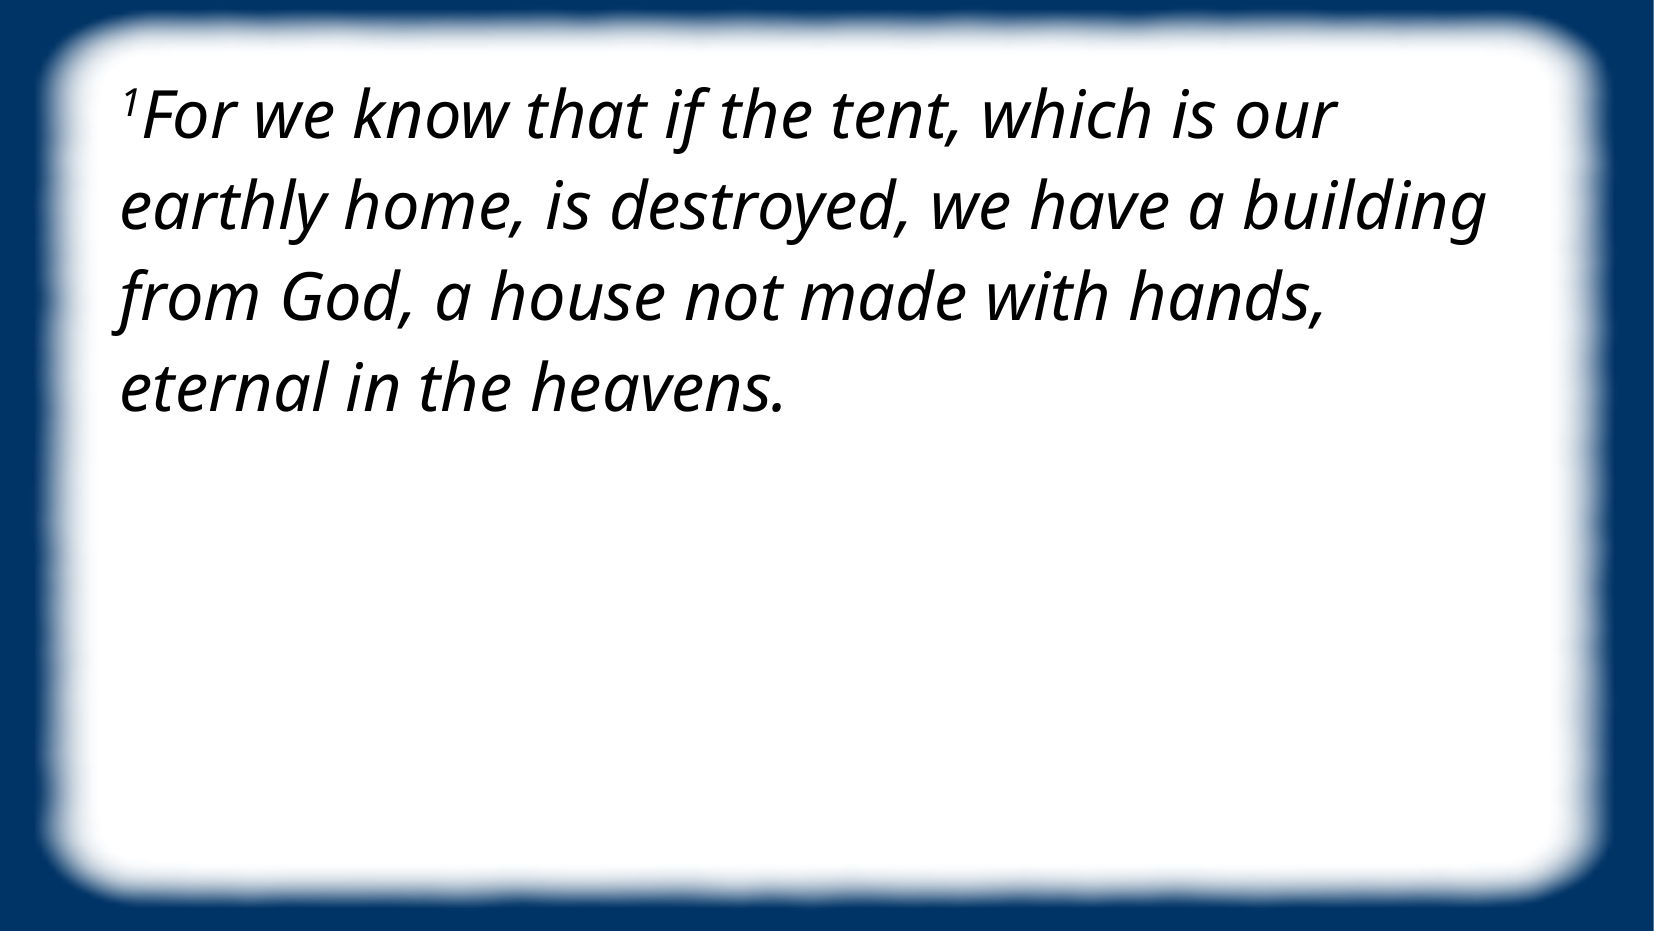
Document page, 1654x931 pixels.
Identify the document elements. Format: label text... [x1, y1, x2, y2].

picture [0, 0, 1654, 931]
text_box 1For we know that if the tent, which is our earthly home, is destroyed, we have a building from God, a house not made with hands, eternal in the heavens. [105, 60, 1531, 436]
